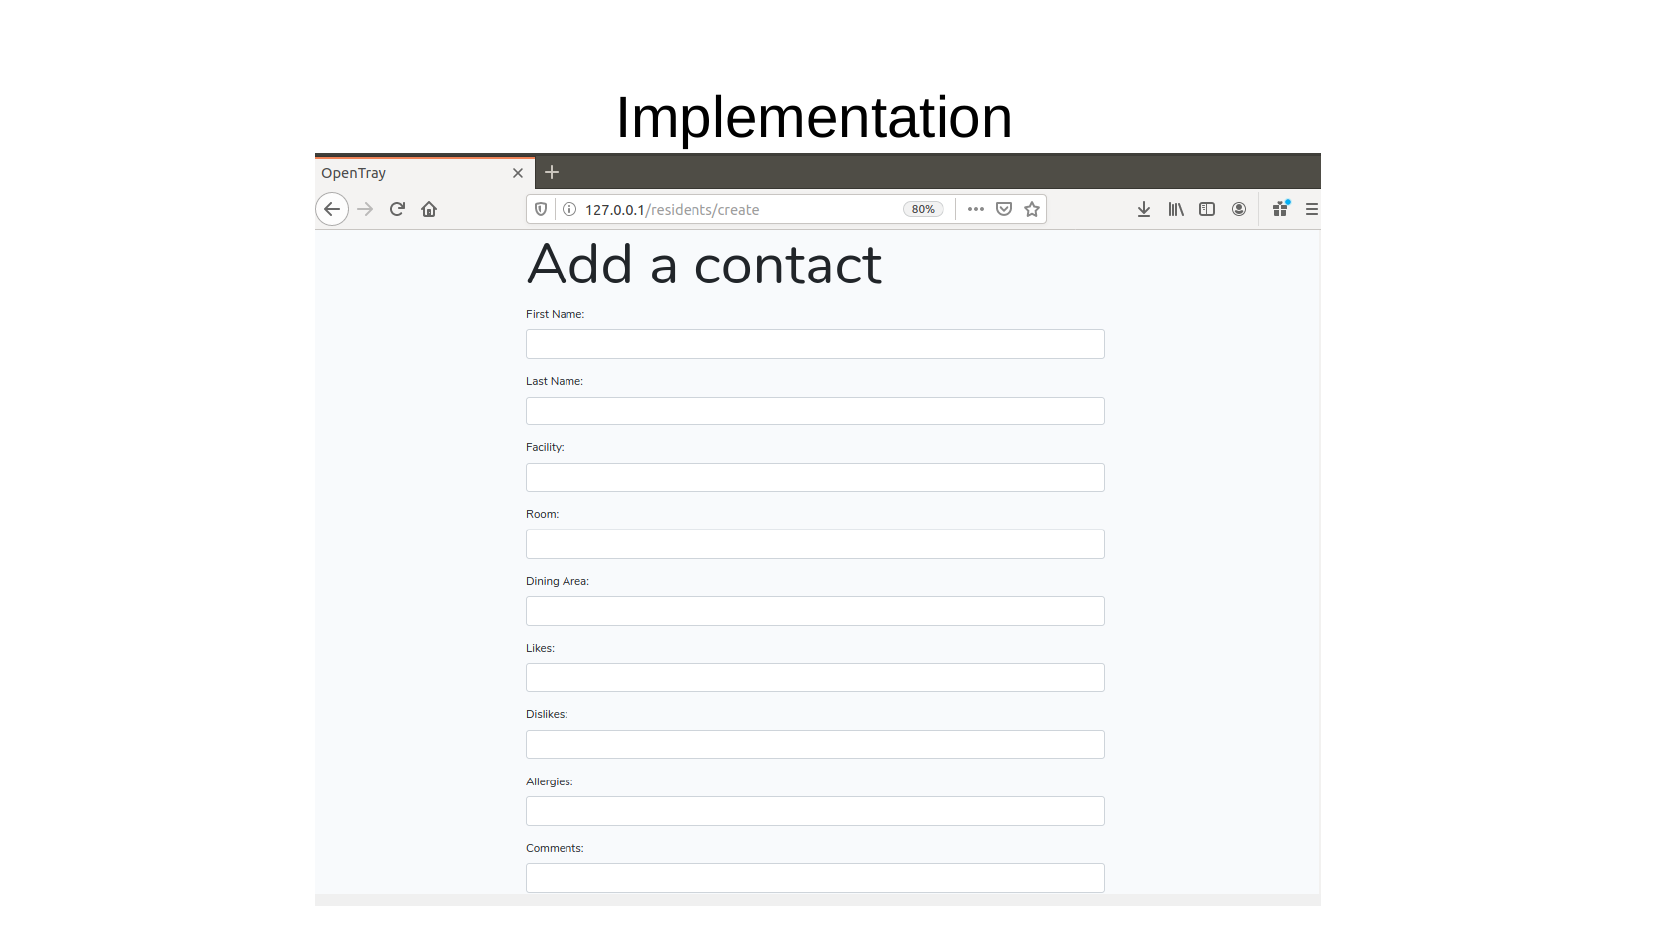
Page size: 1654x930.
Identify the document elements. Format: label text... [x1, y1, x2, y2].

picture [315, 153, 1321, 906]
text_box Implementation [600, 77, 1036, 153]
